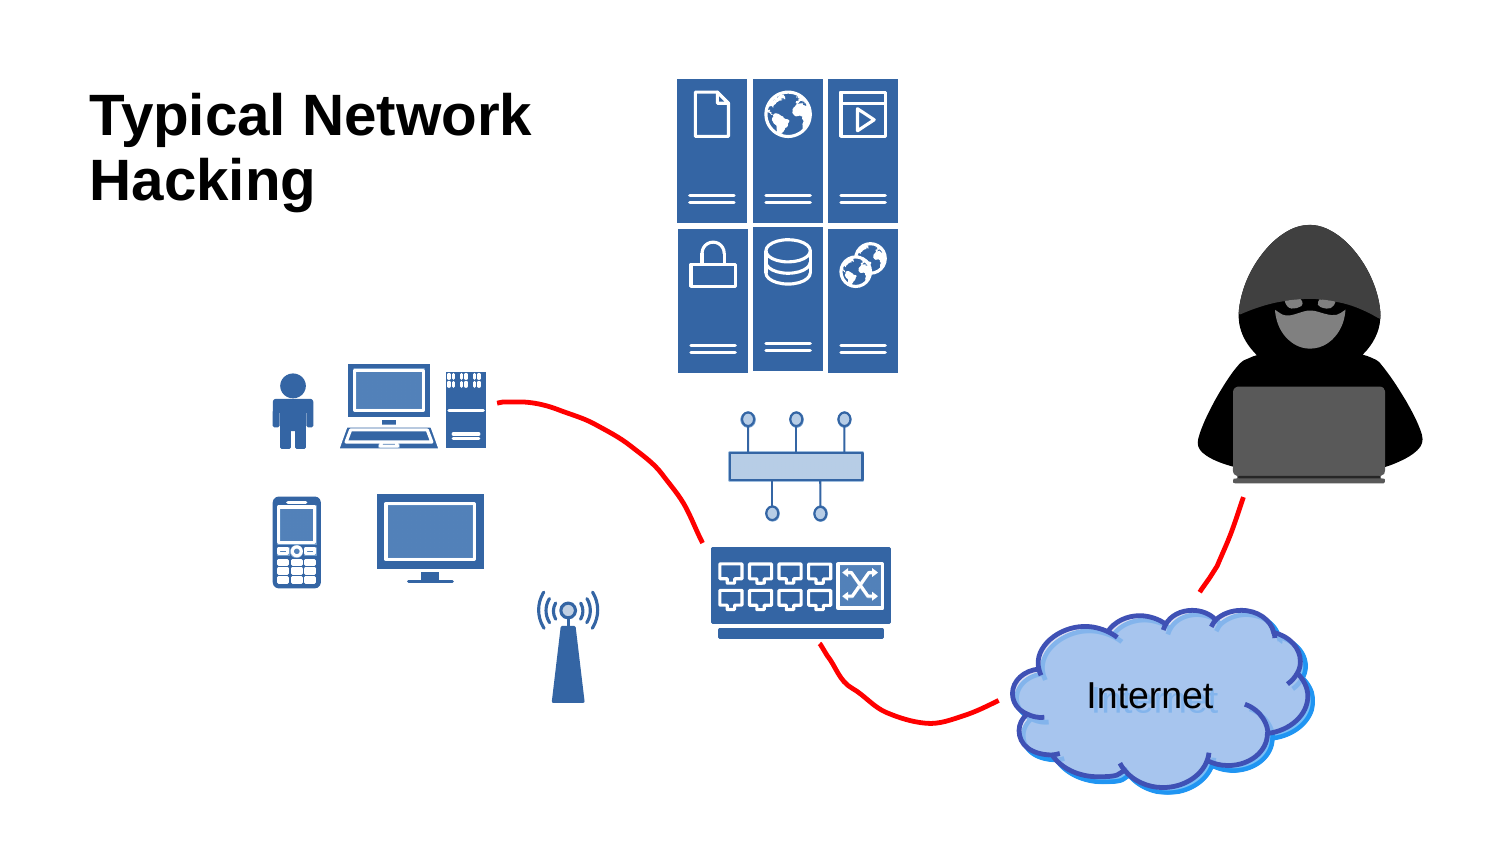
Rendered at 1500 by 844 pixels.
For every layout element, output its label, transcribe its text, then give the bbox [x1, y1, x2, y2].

text_box [337, 362, 441, 451]
text_box [1197, 224, 1423, 484]
text_box [790, 412, 803, 426]
text_box [553, 627, 583, 702]
text_box [676, 77, 901, 376]
text_box [814, 507, 827, 521]
text_box [838, 412, 851, 426]
text_box [374, 492, 486, 582]
text_box [675, 77, 749, 226]
text_box [124, 400, 320, 587]
text_box [729, 452, 863, 480]
text_box Internet [1012, 610, 1308, 788]
text_box [742, 412, 755, 426]
text_box [719, 630, 883, 638]
text_box [281, 375, 305, 397]
text_box [560, 603, 576, 618]
text_box Typical Network Hacking [75, 75, 563, 220]
text_box [712, 548, 890, 623]
text_box [444, 370, 488, 450]
text_box [766, 506, 779, 521]
